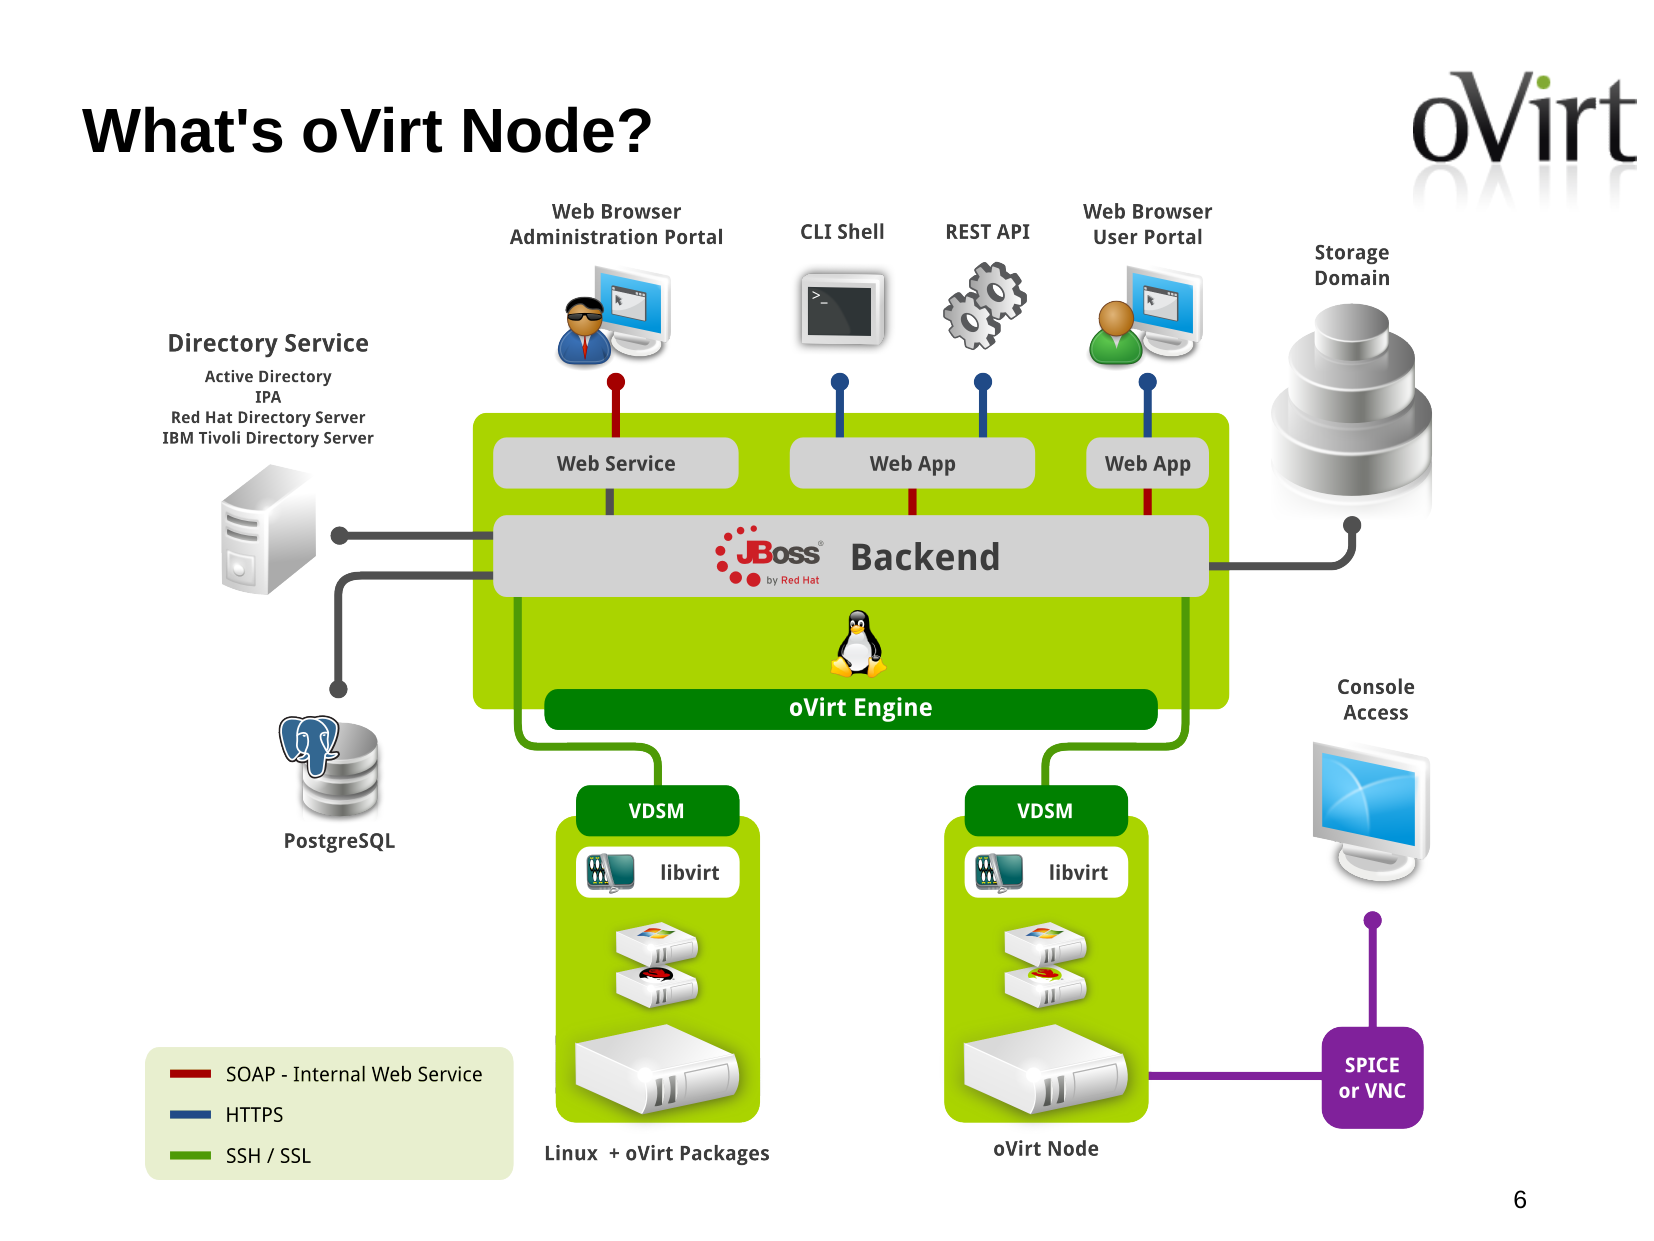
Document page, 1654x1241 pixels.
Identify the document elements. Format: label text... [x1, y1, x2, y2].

title What's oVirt Node? [82, 37, 1303, 226]
picture [145, 63, 1637, 1180]
